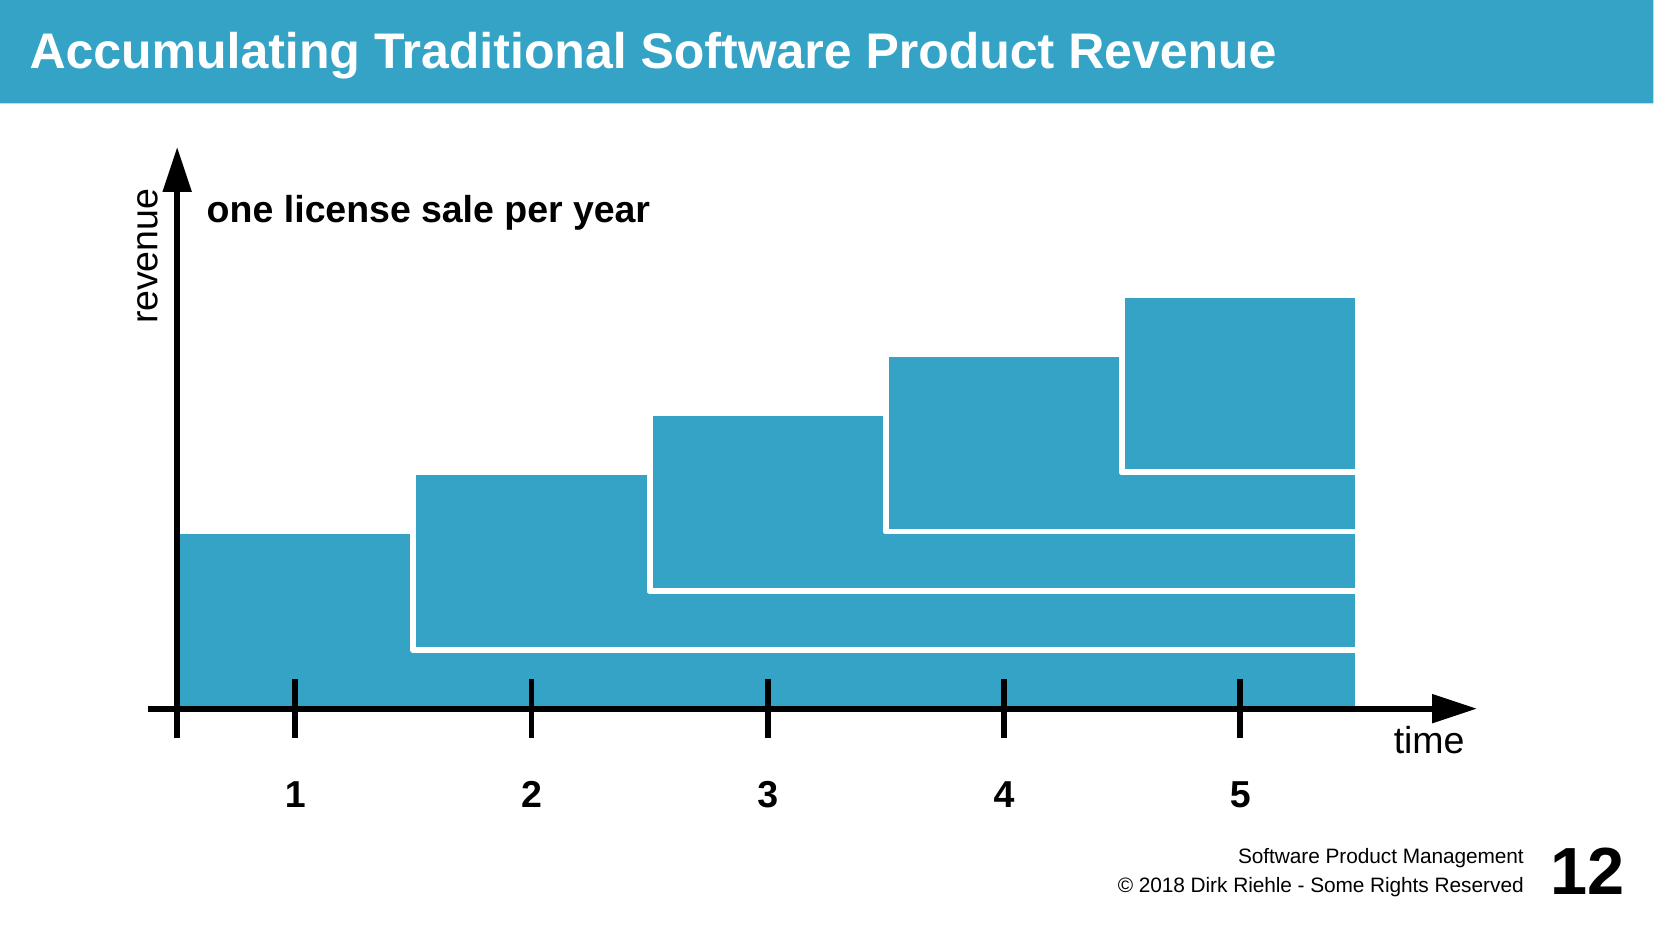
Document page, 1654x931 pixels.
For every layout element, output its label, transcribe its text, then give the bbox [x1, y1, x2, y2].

text_box 3 [708, 708, 827, 827]
text_box 5 [1181, 708, 1300, 827]
text_box 2 [472, 708, 591, 827]
text_box revenue [88, 177, 177, 384]
text_box time [1358, 707, 1477, 826]
text_box [180, 295, 1359, 706]
title Accumulating Traditional Software Product Revenue [0, 0, 1654, 104]
text_box 1 [236, 708, 355, 827]
text_box one license sale per year [177, 177, 1477, 414]
text_box 4 [944, 708, 1063, 827]
